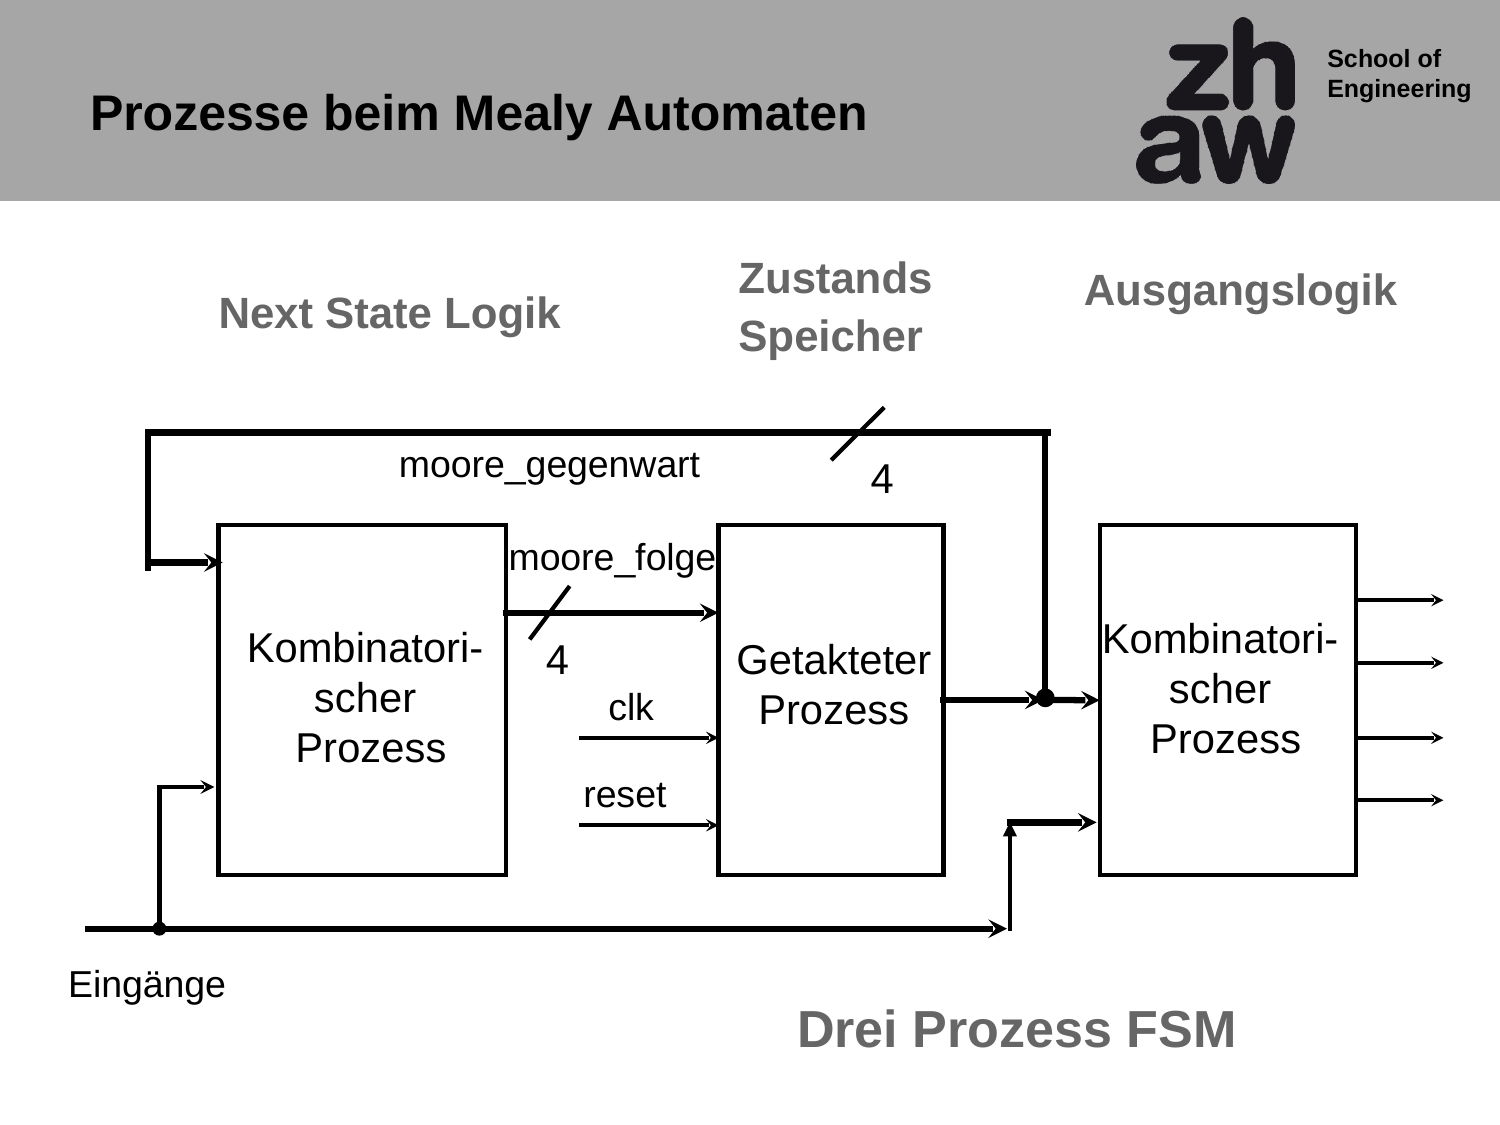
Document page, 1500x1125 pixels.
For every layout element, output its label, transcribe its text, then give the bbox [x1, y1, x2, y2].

text_box reset [568, 762, 682, 824]
text_box moore_folge [493, 525, 732, 586]
text_box Eingänge [53, 952, 241, 1013]
text_box Kombinatori- scher Prozess [232, 612, 499, 779]
text_box moore_gegenwart [384, 436, 716, 493]
text_box Zustands Speicher [738, 243, 933, 361]
text_box Next State Logik [218, 278, 562, 338]
text_box 4 [530, 625, 584, 691]
text_box Kombinatori- scher Prozess [1086, 603, 1354, 770]
text_box Drei Prozess FSM [797, 999, 1238, 1058]
text_box clk [593, 675, 669, 736]
text_box Getakteter Prozess [721, 625, 947, 741]
text_box Ausgangslogik [1083, 256, 1398, 315]
picture [1136, 17, 1295, 184]
title Prozesse beim Mealy Automaten [74, 45, 1102, 176]
text_box 4 [855, 444, 909, 510]
